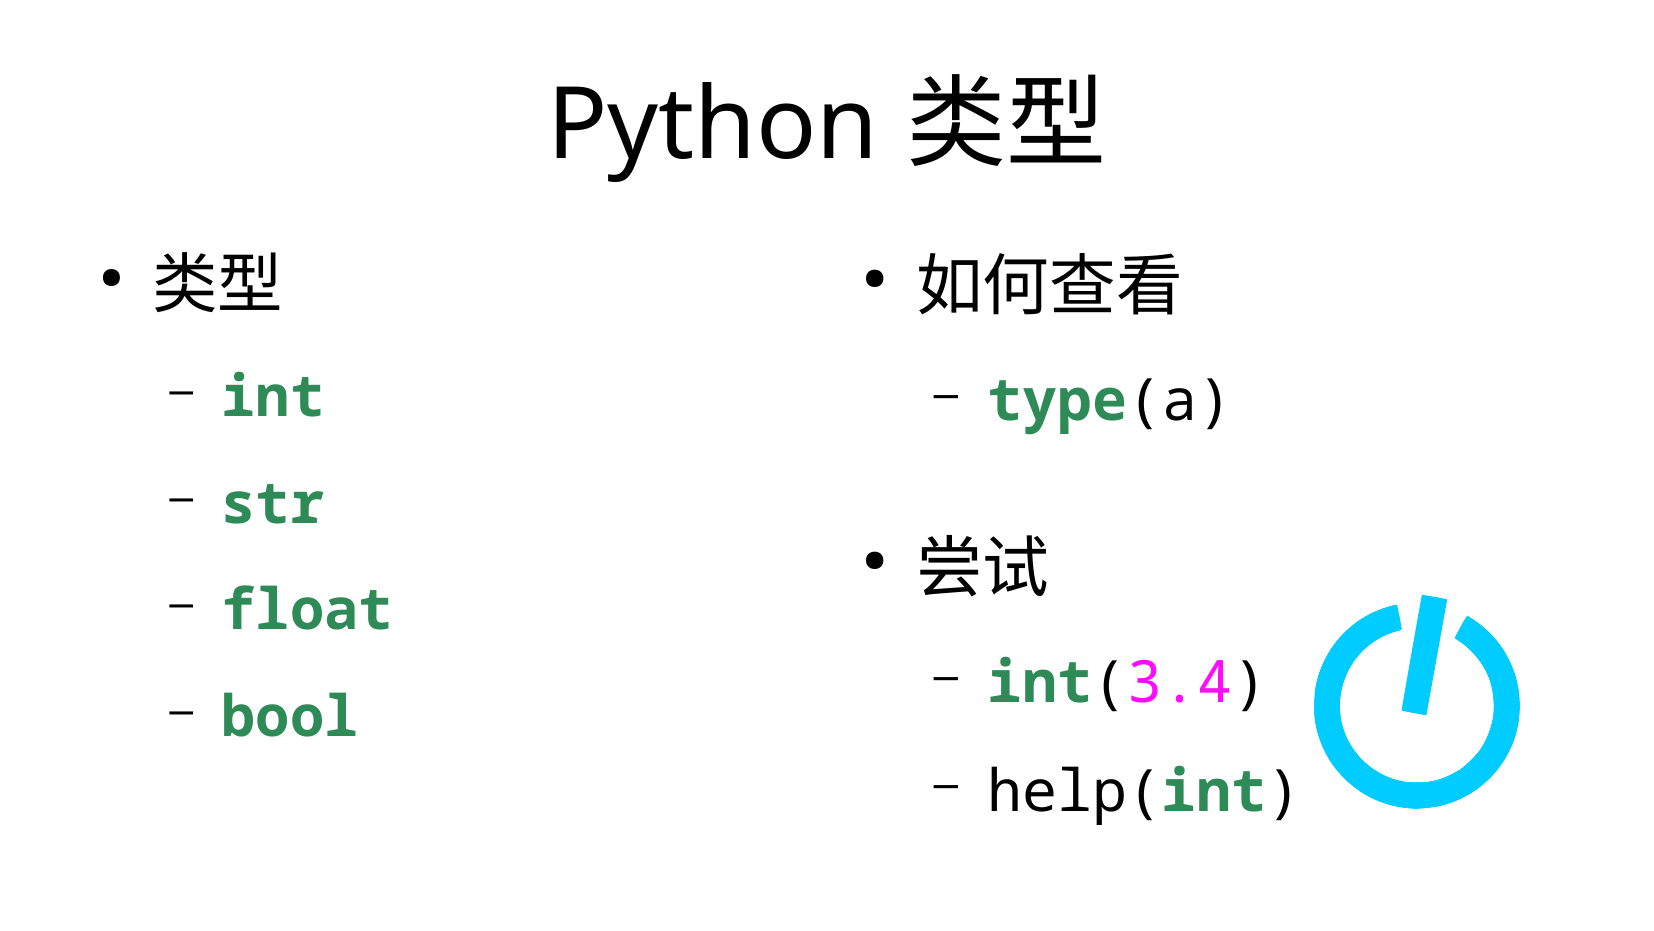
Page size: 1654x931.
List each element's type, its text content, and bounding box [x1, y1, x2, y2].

title Python类型 [82, 37, 1571, 193]
list 尝试 int(3.4) help(int) [845, 499, 1572, 875]
list 类型 int str float bool [82, 217, 809, 758]
list 如何查看 type(a) [845, 217, 1572, 475]
